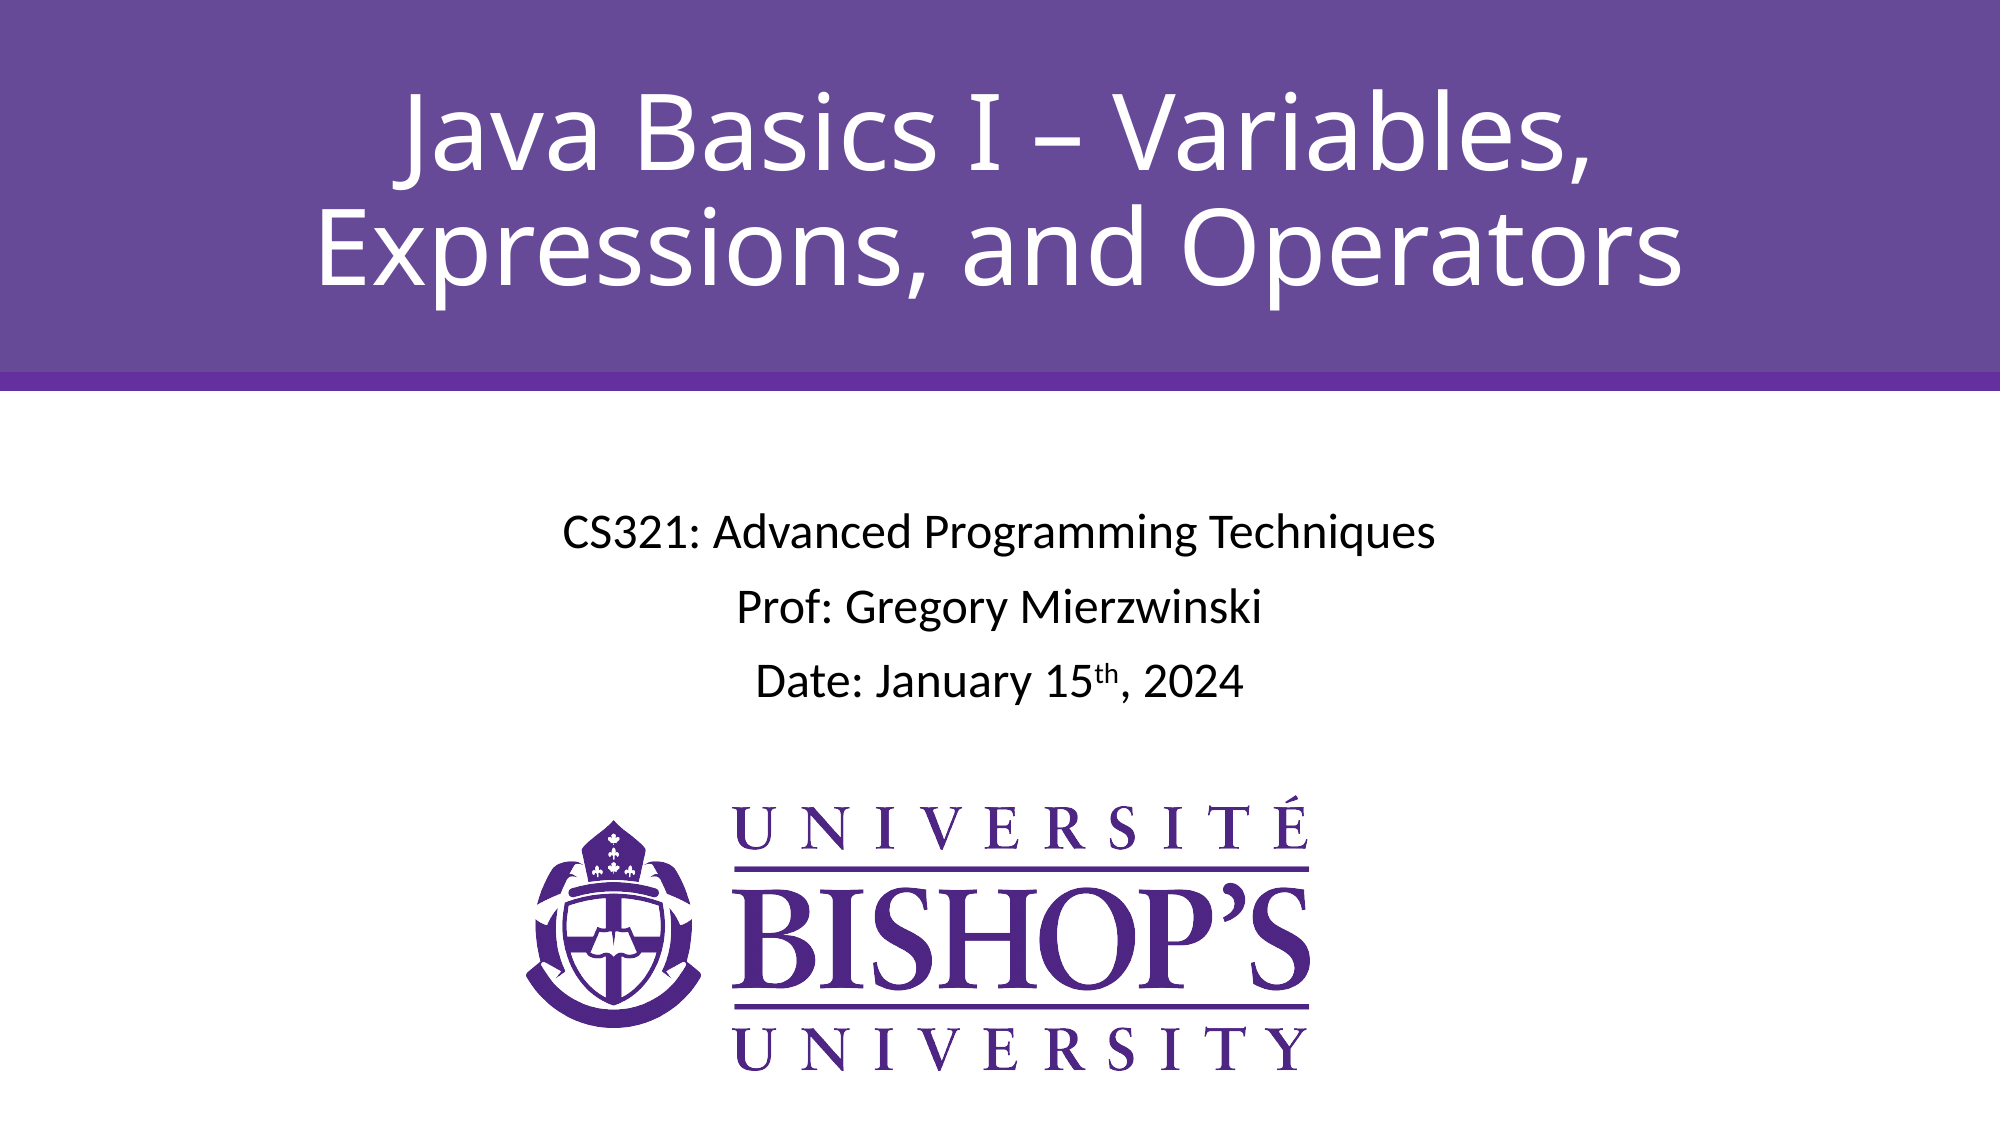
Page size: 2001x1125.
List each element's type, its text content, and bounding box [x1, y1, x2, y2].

subtitle CS321: Advanced Programming Techniques Prof: Gregory Mierzwinski Date: January 15th, 2024 [214, 192, 1786, 1121]
title Java Basics I – Variables, Expressions, and Operators [249, 1, 1750, 192]
text_box [0, 0, 2000, 382]
picture [526, 795, 1310, 1071]
